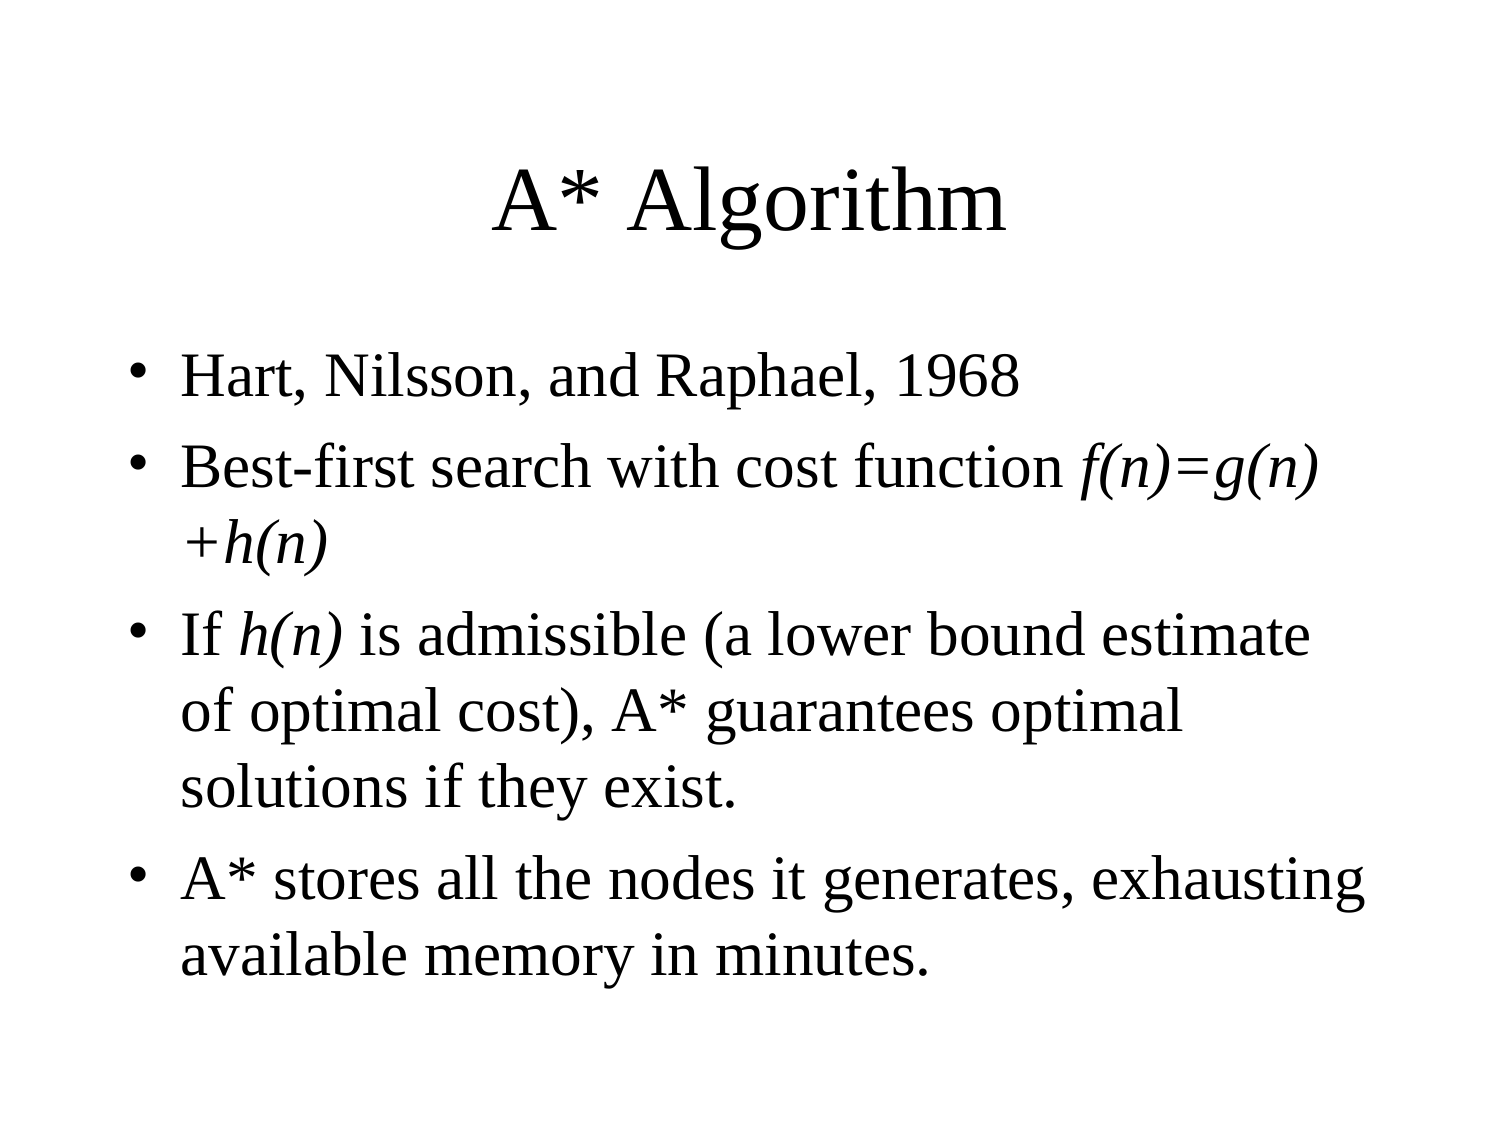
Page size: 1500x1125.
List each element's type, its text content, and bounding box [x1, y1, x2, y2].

title A* Algorithm [112, 99, 1388, 288]
list Hart, Nilsson, and Raphael, 1968 Best-first search with cost function f(n)=g(n)+h(n) If h(n) is admissible (a lower bound estimate of optimal cost), A* guarantees optimal solutions if they exist. A* stores all the nodes it generates, exhausting available memory in minutes. [112, 324, 1388, 1000]
